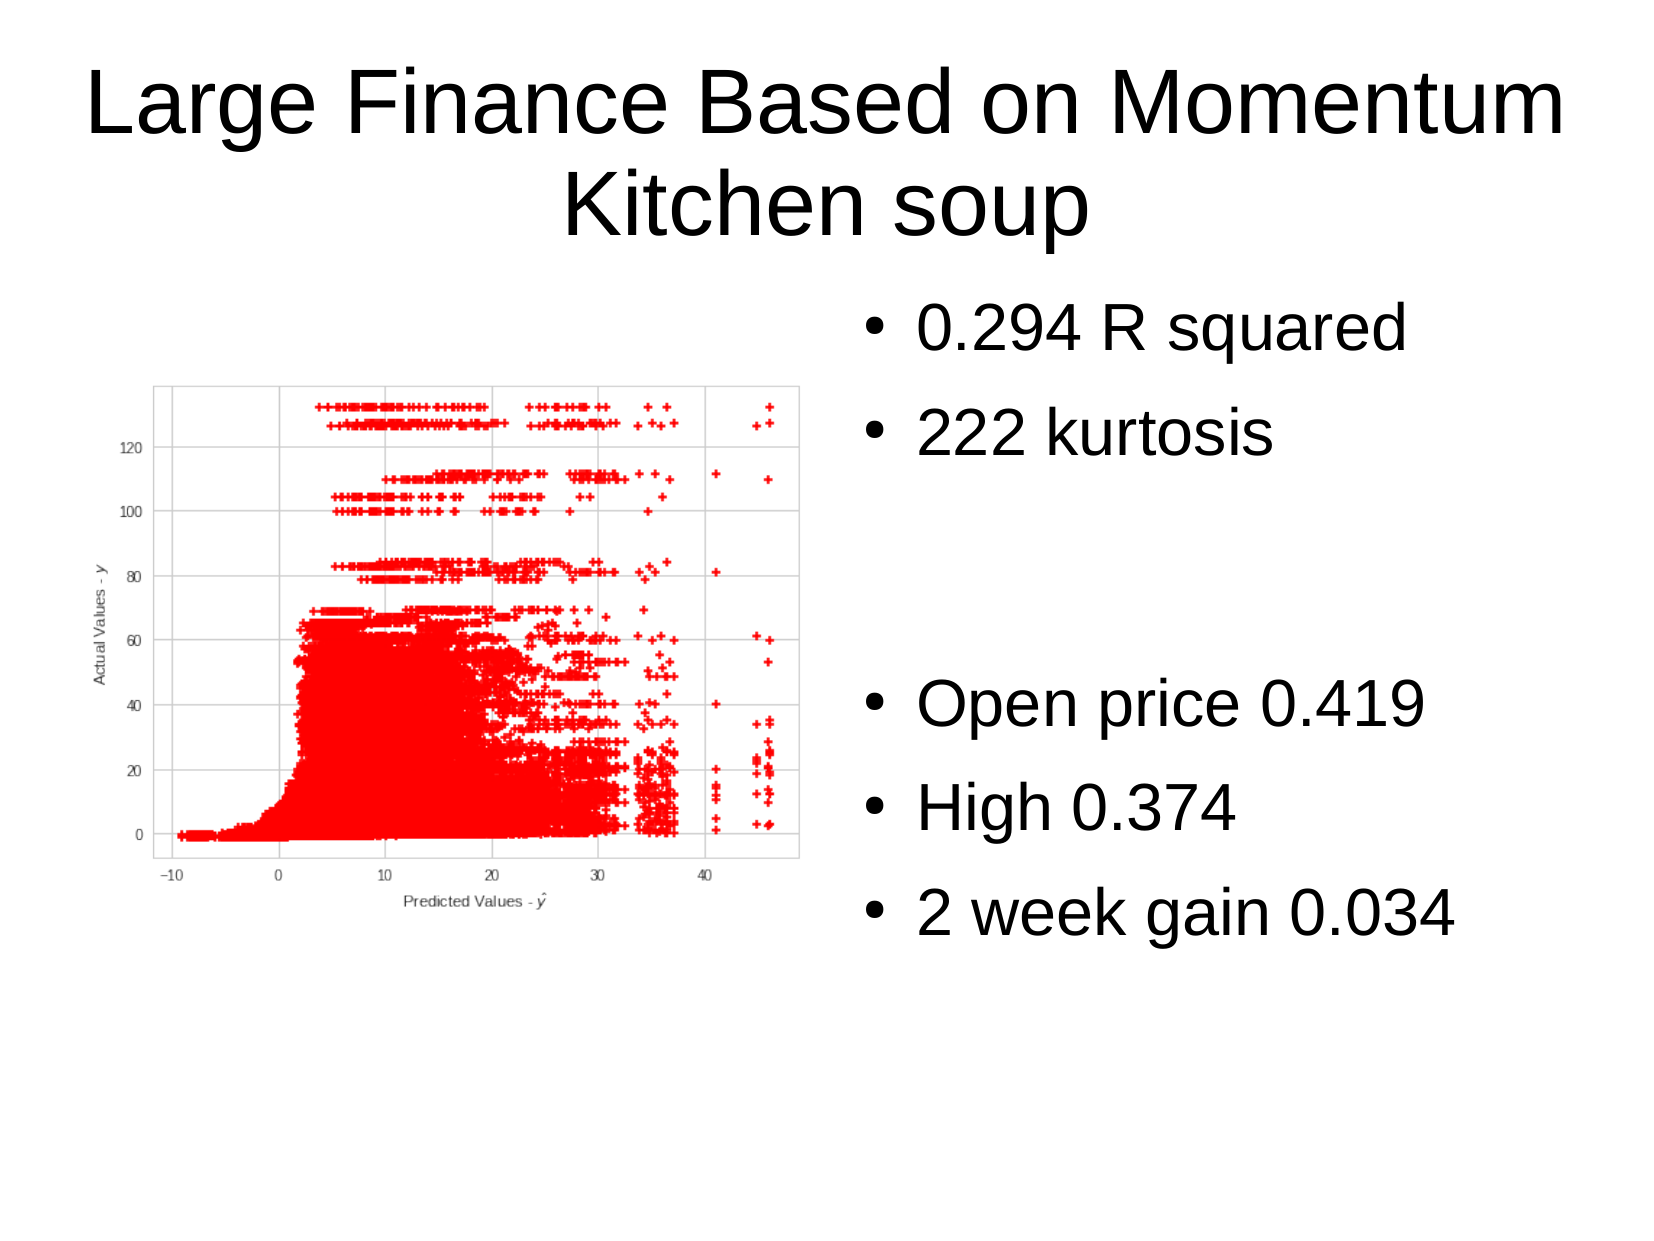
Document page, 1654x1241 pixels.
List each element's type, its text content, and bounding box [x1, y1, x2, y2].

list Open price 0.419 High 0.374 2 week gain 0.034 [845, 665, 1572, 1009]
picture [82, 377, 809, 923]
title Large Finance Based on Momentum Kitchen soup [82, 49, 1571, 257]
list 0.294 R squared 222 kurtosis [845, 290, 1572, 634]
